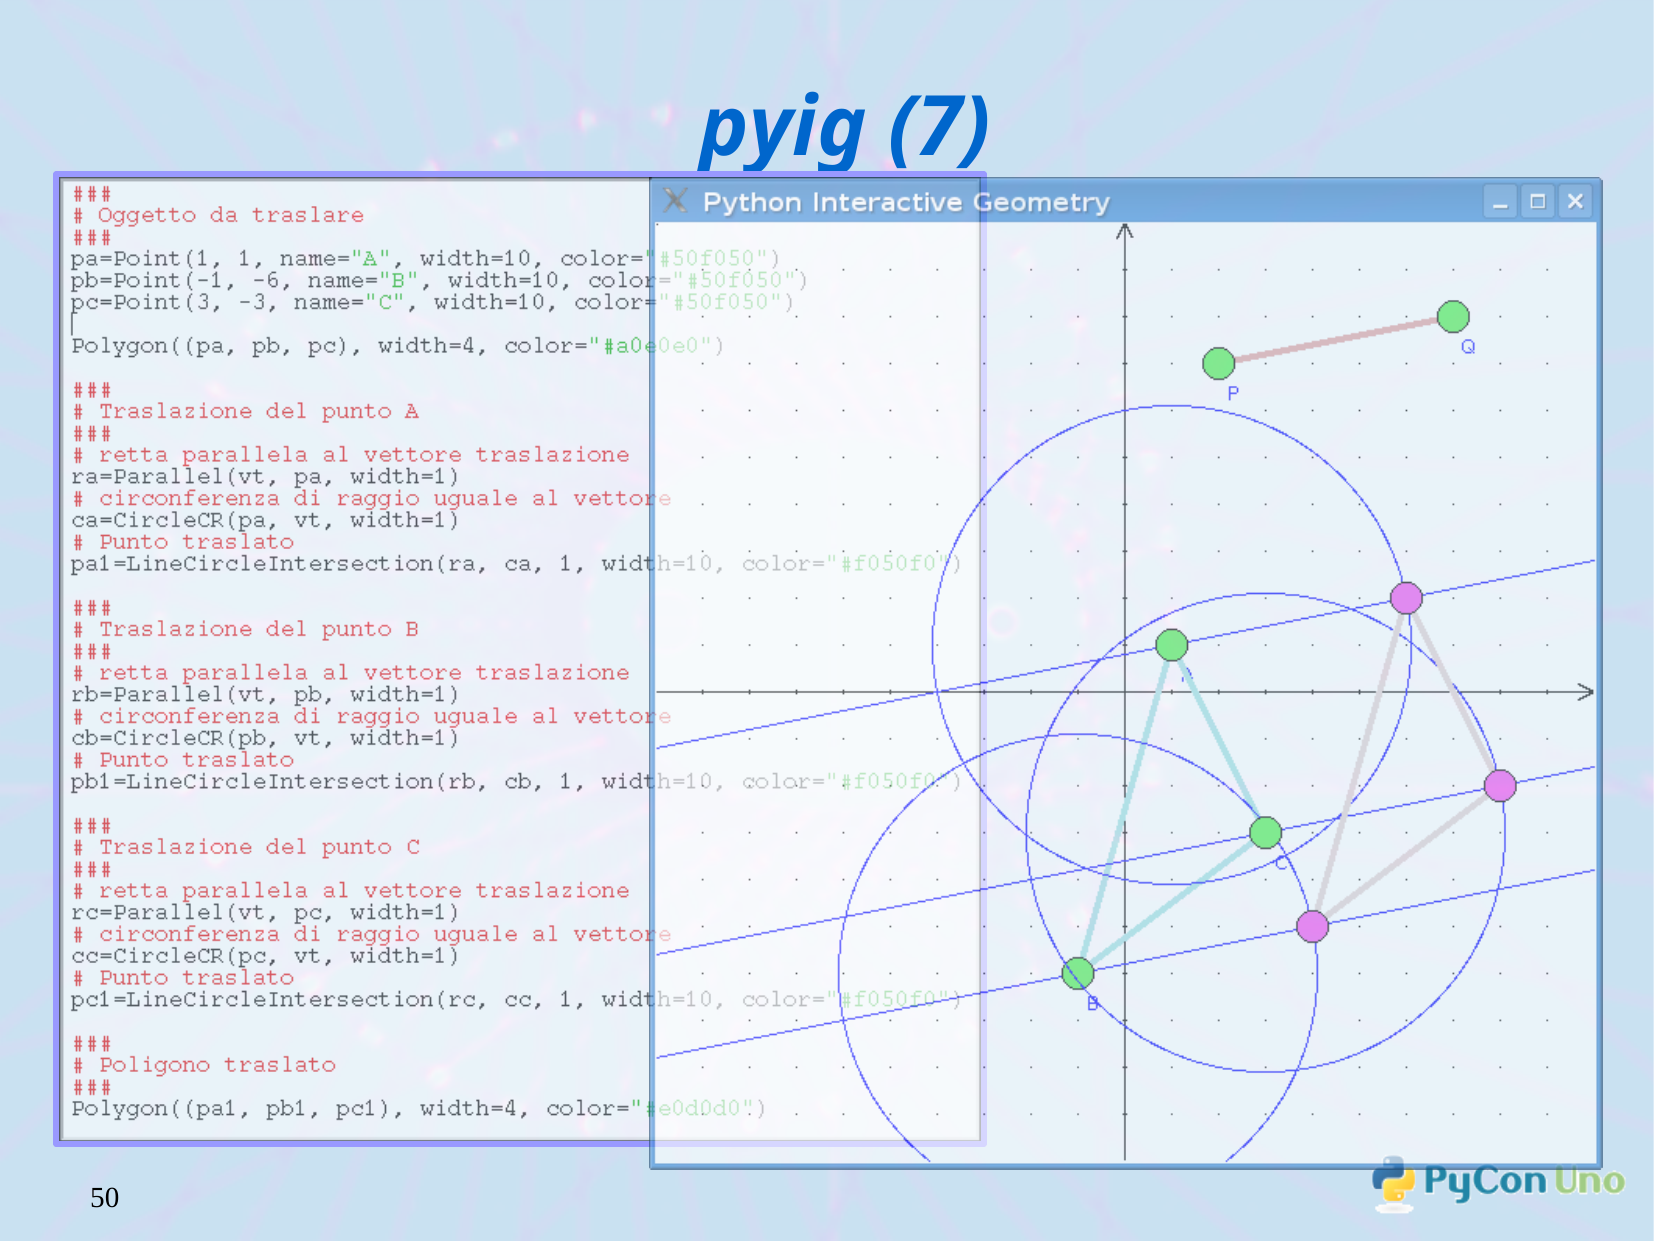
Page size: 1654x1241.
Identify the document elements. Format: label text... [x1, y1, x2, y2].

title pyig (7) [139, 19, 1552, 177]
picture [0, 0, 1654, 1241]
